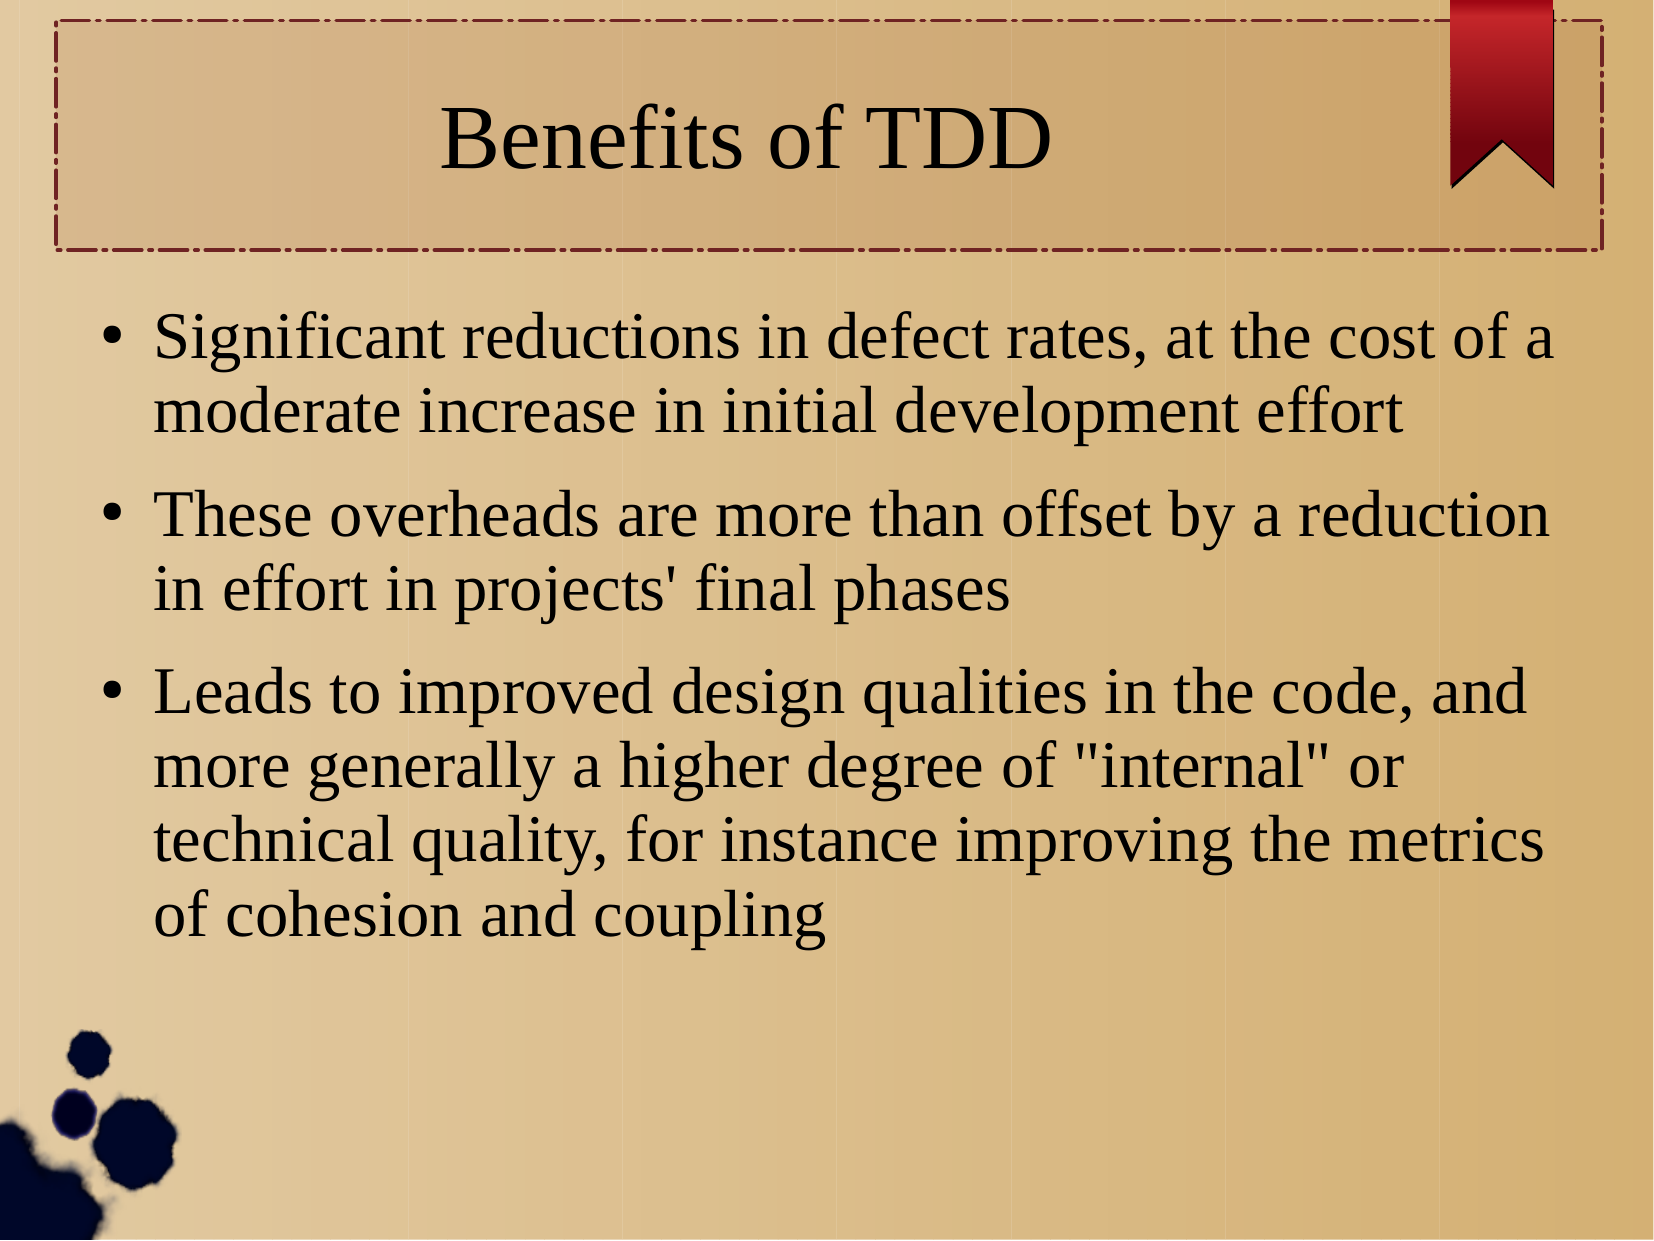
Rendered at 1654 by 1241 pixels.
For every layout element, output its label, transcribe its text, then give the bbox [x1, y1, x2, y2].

title Benefits of TDD [82, 47, 1412, 229]
list Significant reductions in defect rates, at the cost of a moderate increase in initial development effort These overheads are more than offset by a reduction in effort in projects' final phases Leads to improved design qualities in the code, and more generally a higher degree of "internal" or technical quality, for instance improving the metrics of cohesion and coupling [82, 299, 1571, 1019]
